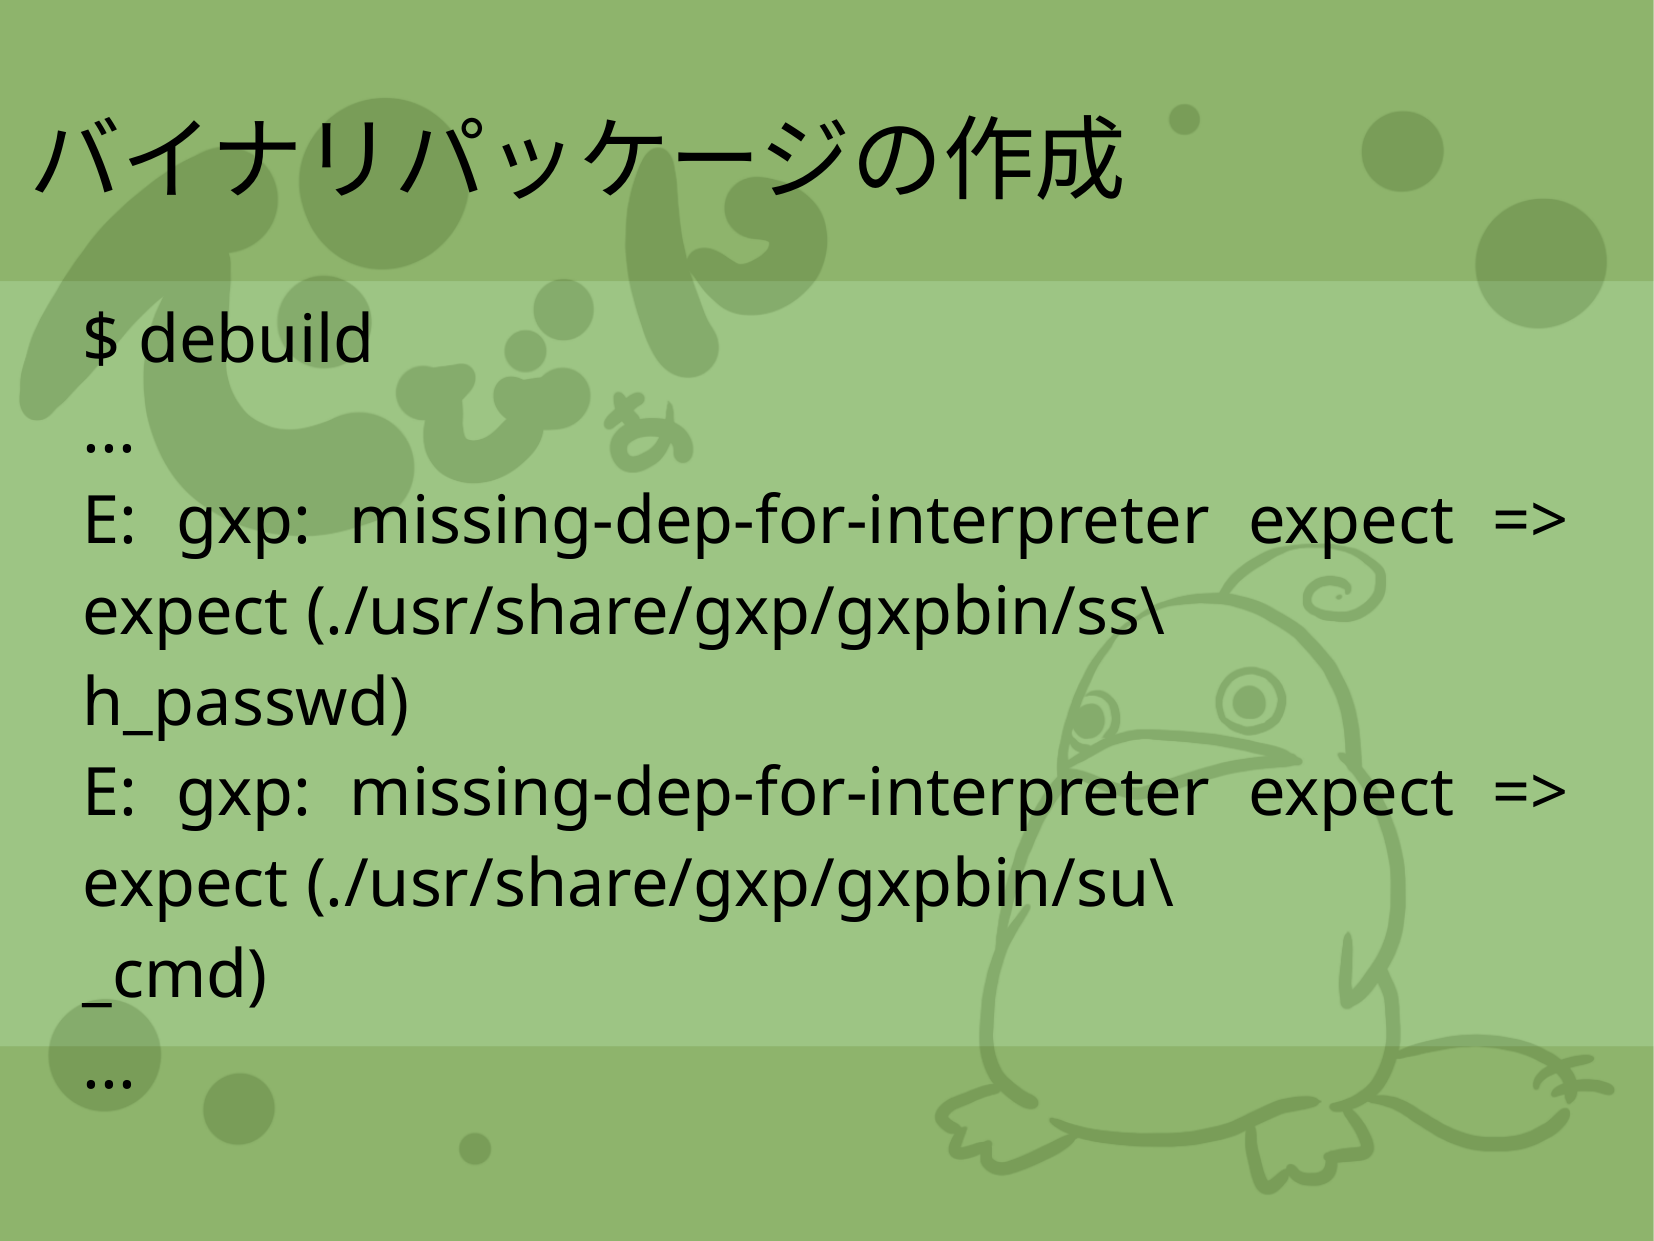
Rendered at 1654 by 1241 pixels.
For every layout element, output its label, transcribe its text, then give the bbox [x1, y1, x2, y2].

picture [0, 0, 1654, 1241]
title バイナリパッケージの作成 [29, 49, 1625, 257]
subtitle $ debuild ... E: gxp: missing-dep-for-interpreter expect => expect (./usr/share/gxp/gxpbin/ss\ h_passwd) E: gxp: missing-dep-for-interpreter expect => expect (./usr/share/gxp/gxpbin/su\ _cmd) ... [82, 273, 1571, 1125]
